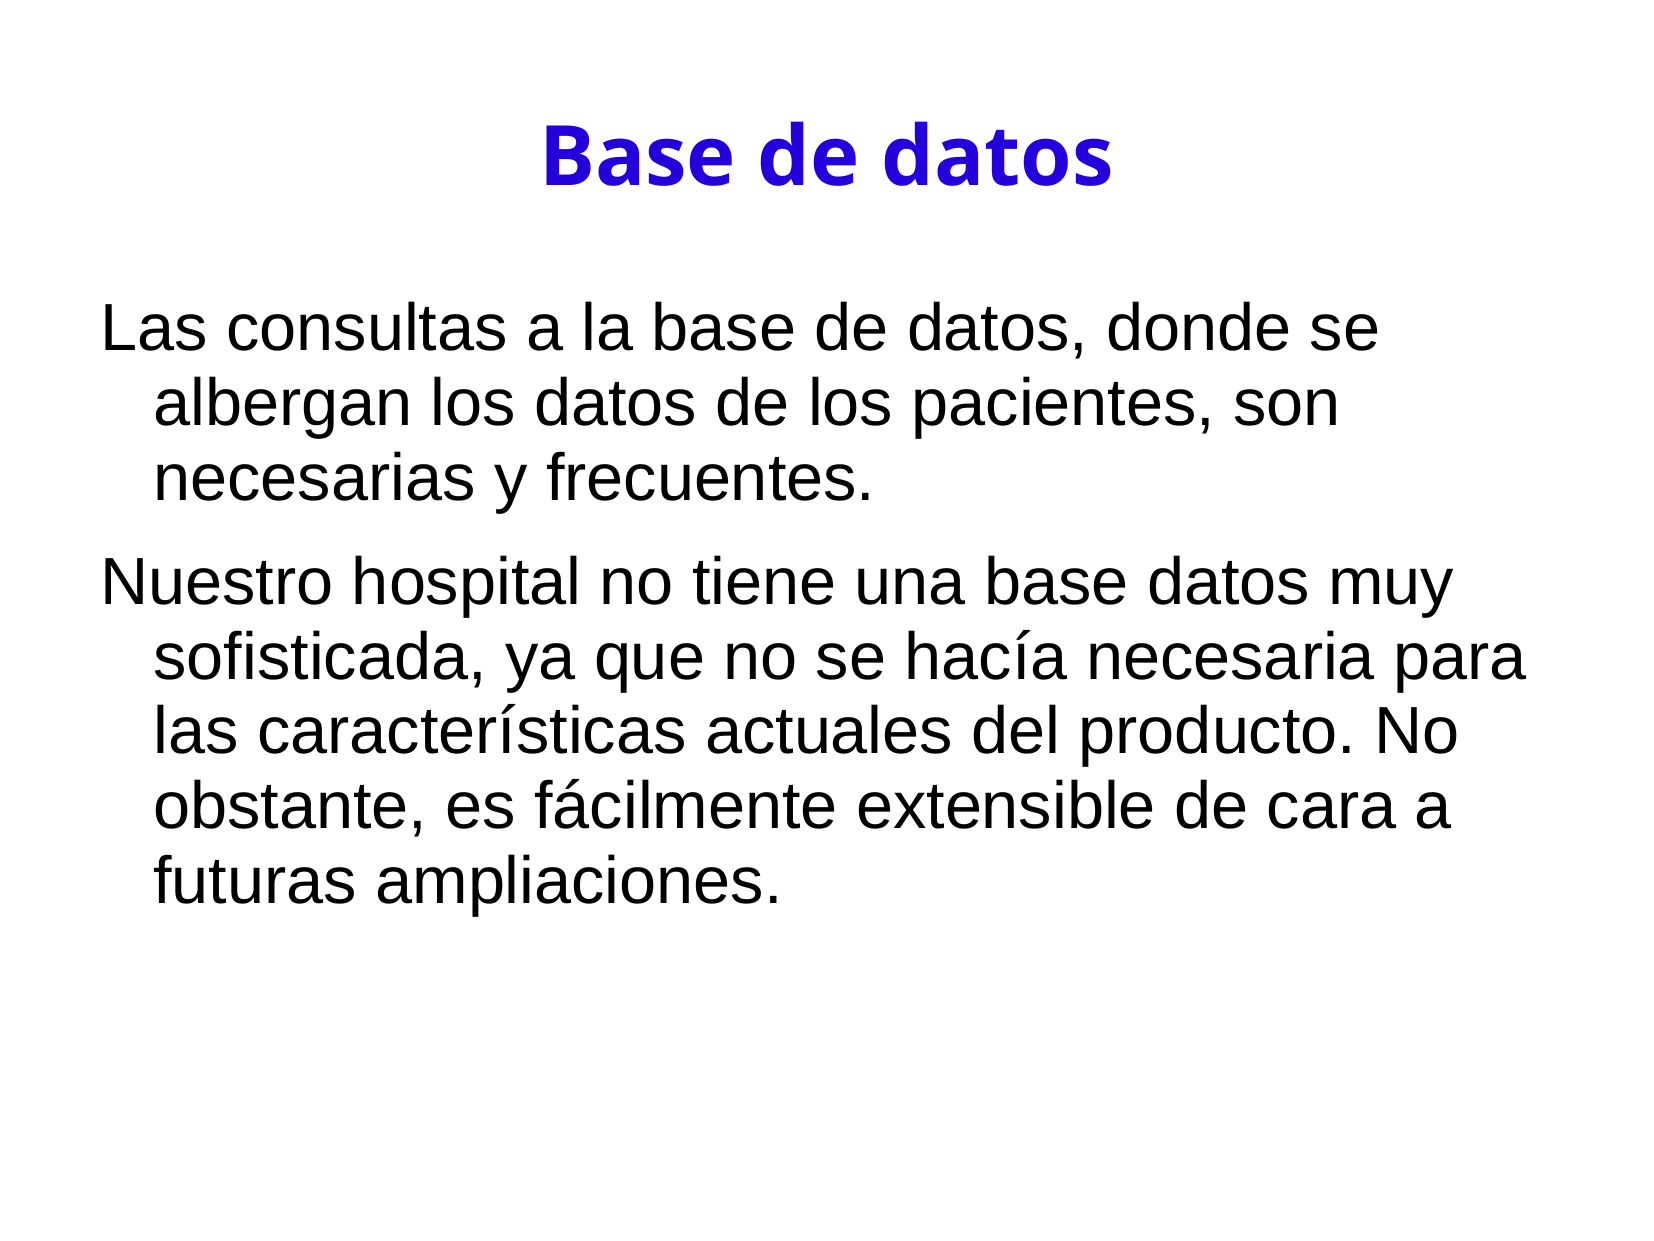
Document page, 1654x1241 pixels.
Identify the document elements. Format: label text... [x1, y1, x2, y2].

list Las consultas a la base de datos, donde se albergan los datos de los pacientes, son necesarias y frecuentes. Nuestro hospital no tiene una base datos muy sofisticada, ya que no se hacía necesaria para las características actuales del producto. No obstante, es fácilmente extensible de cara a futuras ampliaciones. [82, 290, 1571, 1114]
title Base de datos [82, 49, 1571, 257]
